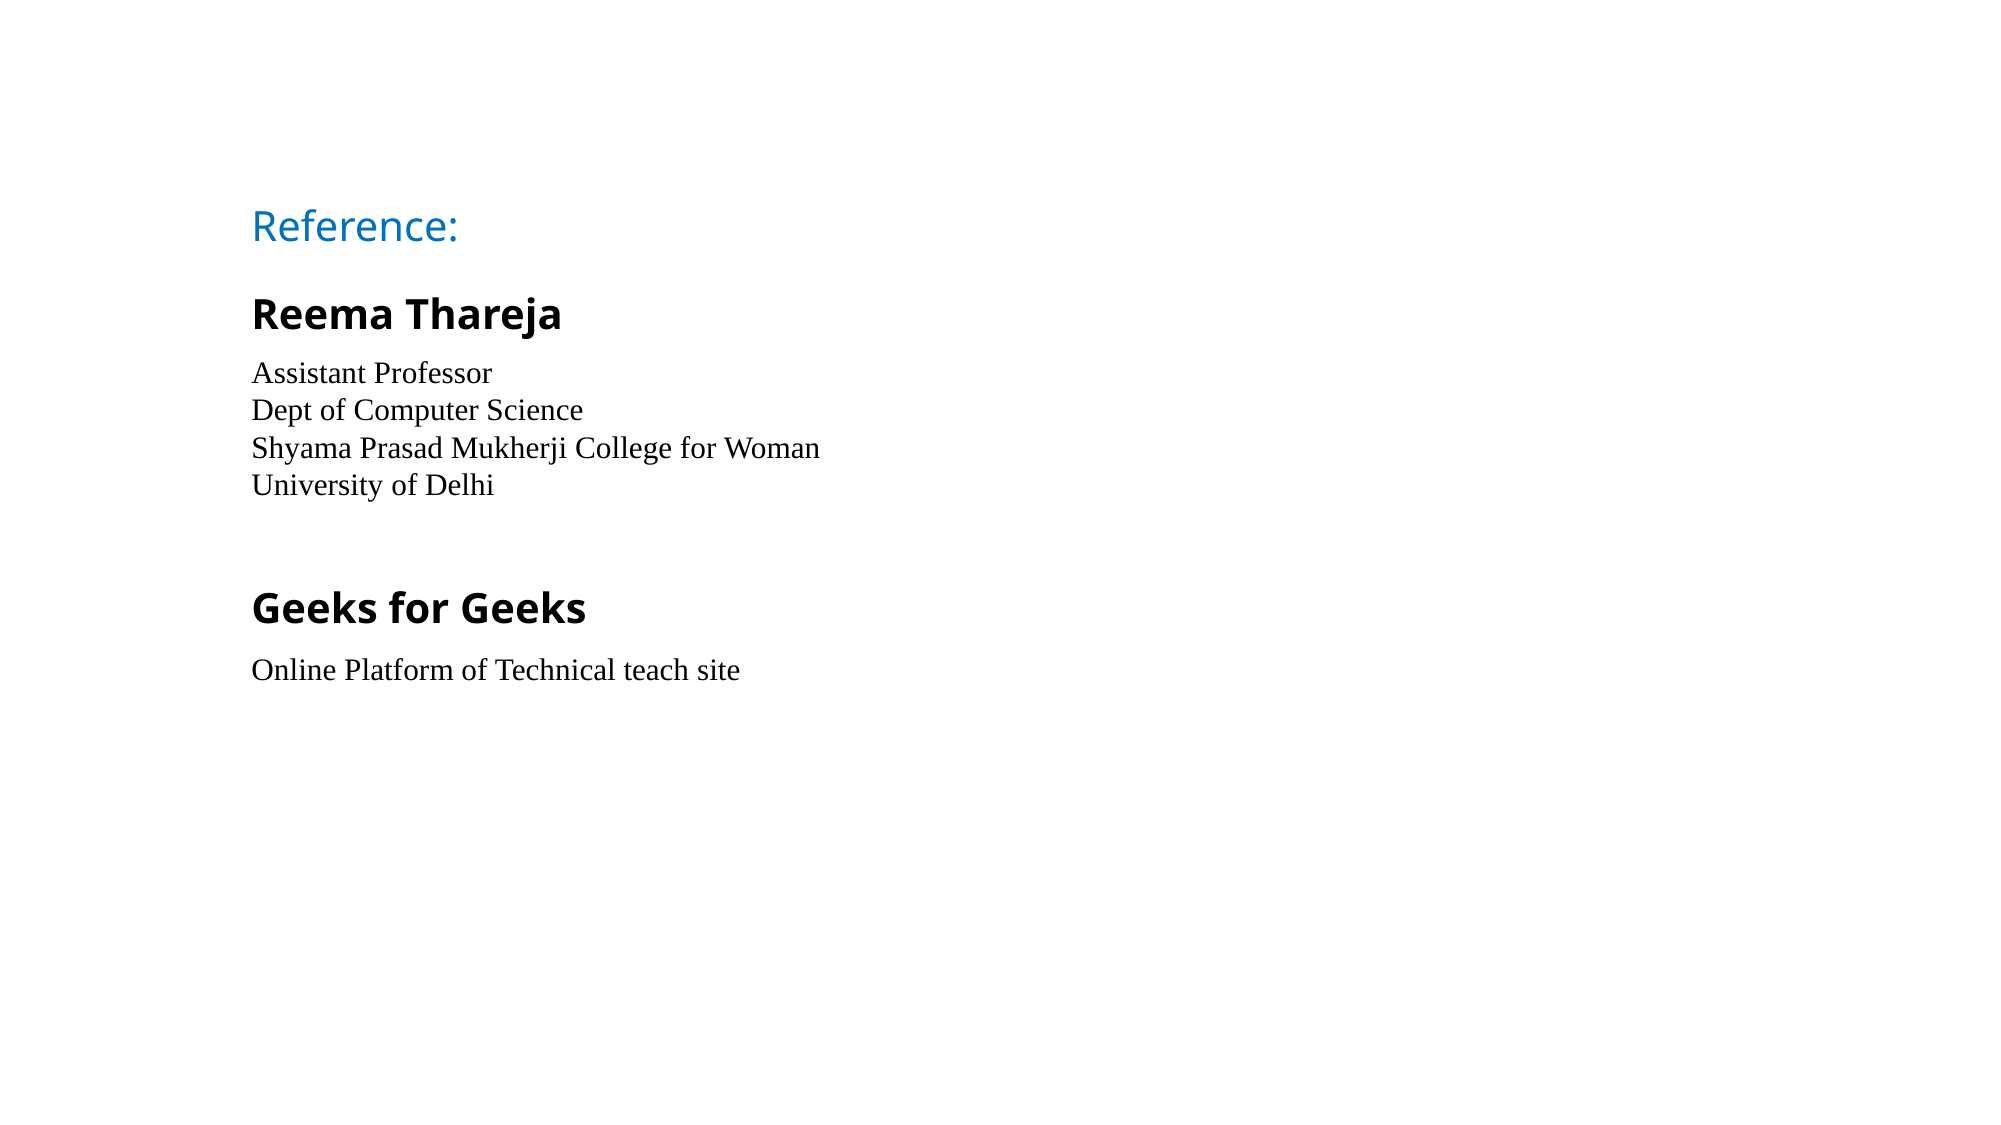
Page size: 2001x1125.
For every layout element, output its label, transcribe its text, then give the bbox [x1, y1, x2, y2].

text_box Reema Thareja [236, 280, 622, 344]
text_box Geeks for Geeks [236, 574, 798, 641]
text_box Assistant Professor Dept of Computer Science Shyama Prasad Mukherji College for Woman University of Delhi [236, 344, 957, 512]
text_box Reference: [236, 191, 656, 258]
text_box Online Platform of Technical teach site [236, 641, 957, 695]
